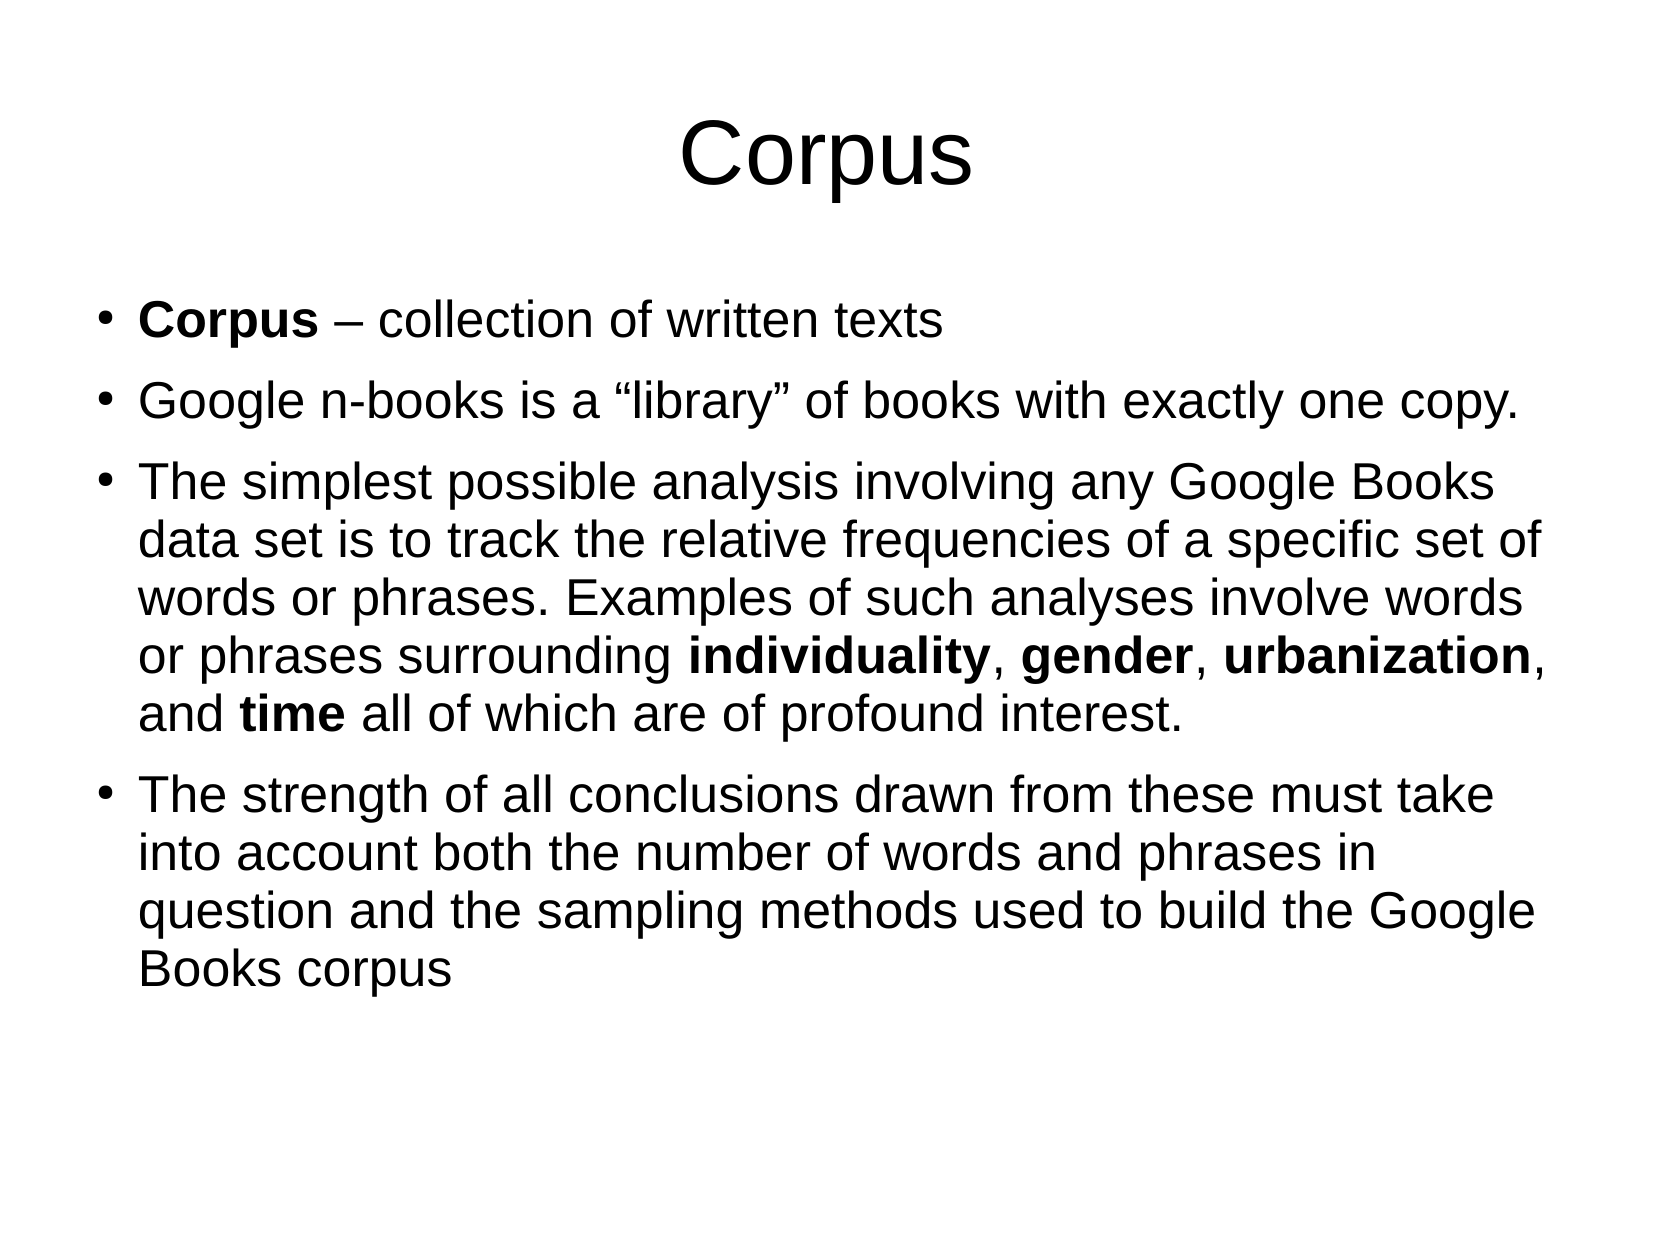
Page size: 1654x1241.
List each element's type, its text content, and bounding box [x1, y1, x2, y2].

list Corpus – collection of written texts Google n-books is a “library” of books with exactly one copy. The simplest possible analysis involving any Google Books data set is to track the relative frequencies of a specific set of words or phrases. Examples of such analyses involve words or phrases surrounding individuality, gender, urbanization, and time all of which are of profound interest. The strength of all conclusions drawn from these must take into account both the number of words and phrases in question and the sampling methods used to build the Google Books corpus [82, 290, 1571, 1010]
title Corpus [82, 49, 1571, 257]
